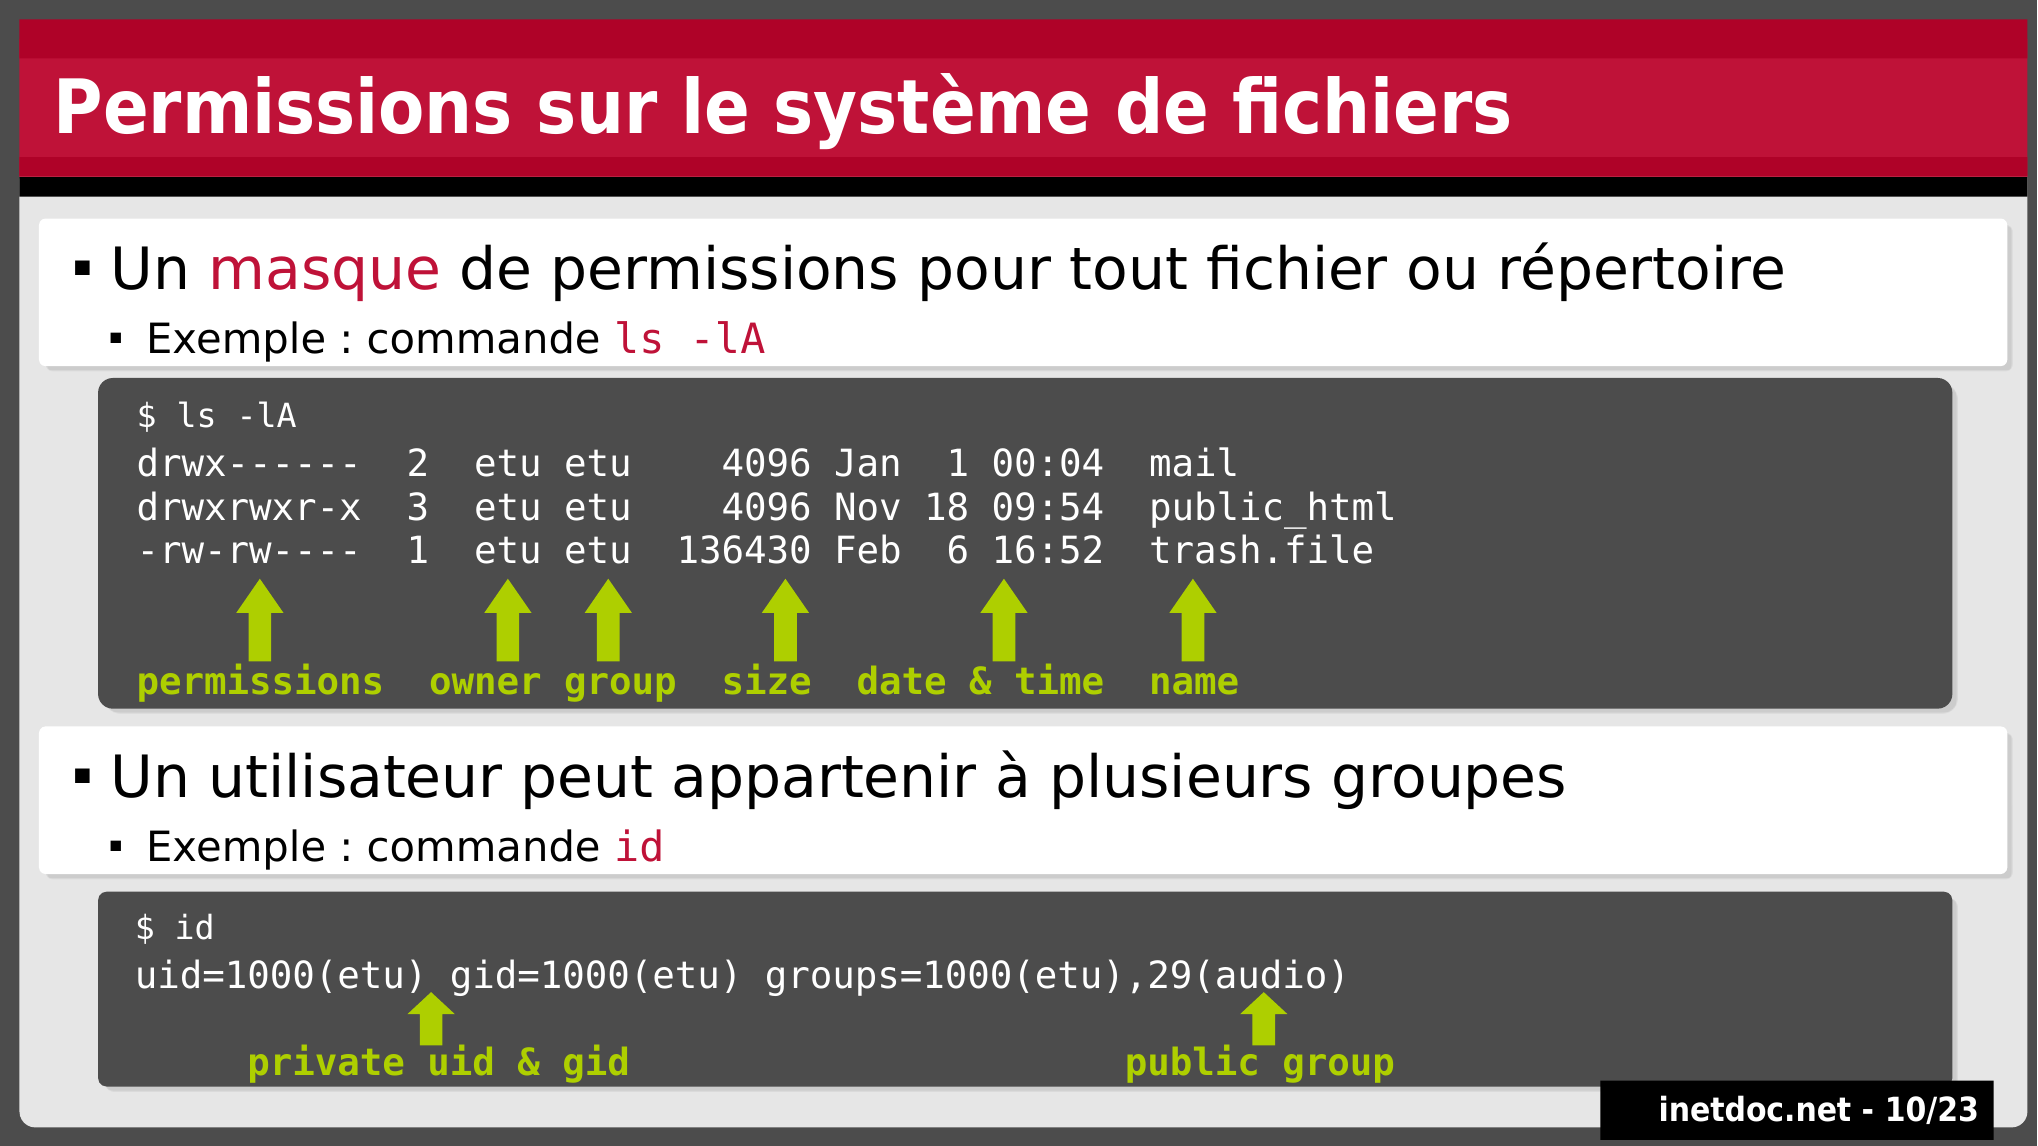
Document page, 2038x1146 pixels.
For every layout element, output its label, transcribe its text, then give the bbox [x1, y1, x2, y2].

text_box inetdoc.net - <numéro>/23 [1600, 1080, 1994, 1140]
text_box $ ls -lA drwx------ 2 etu etu 4096 Jan 1 00:04 mail drwxrwxr-x 3 etu etu 4096 Nov 18 09:54 public_html -rw-rw---- 1 etu etu 136430 Feb 6 16:52 trash.file permissions owner group size date & time name [98, 377, 1953, 709]
text_box [407, 992, 455, 1046]
text_box Permissions sur le système de fichiers [19, 59, 2028, 157]
text_box [19, 19, 2028, 59]
text_box [1240, 992, 1288, 1046]
text_box Un masque de permissions pour tout fichier ou répertoire Exemple : commande ls -lA [38, 218, 2008, 367]
text_box [19, 157, 2028, 1128]
text_box $ id uid=1000(etu) gid=1000(etu) groups=1000(etu),29(audio) private uid & gid public group [98, 891, 1953, 1087]
text_box Un utilisateur peut appartenir à plusieurs groupes Exemple : commande id [38, 726, 2008, 875]
